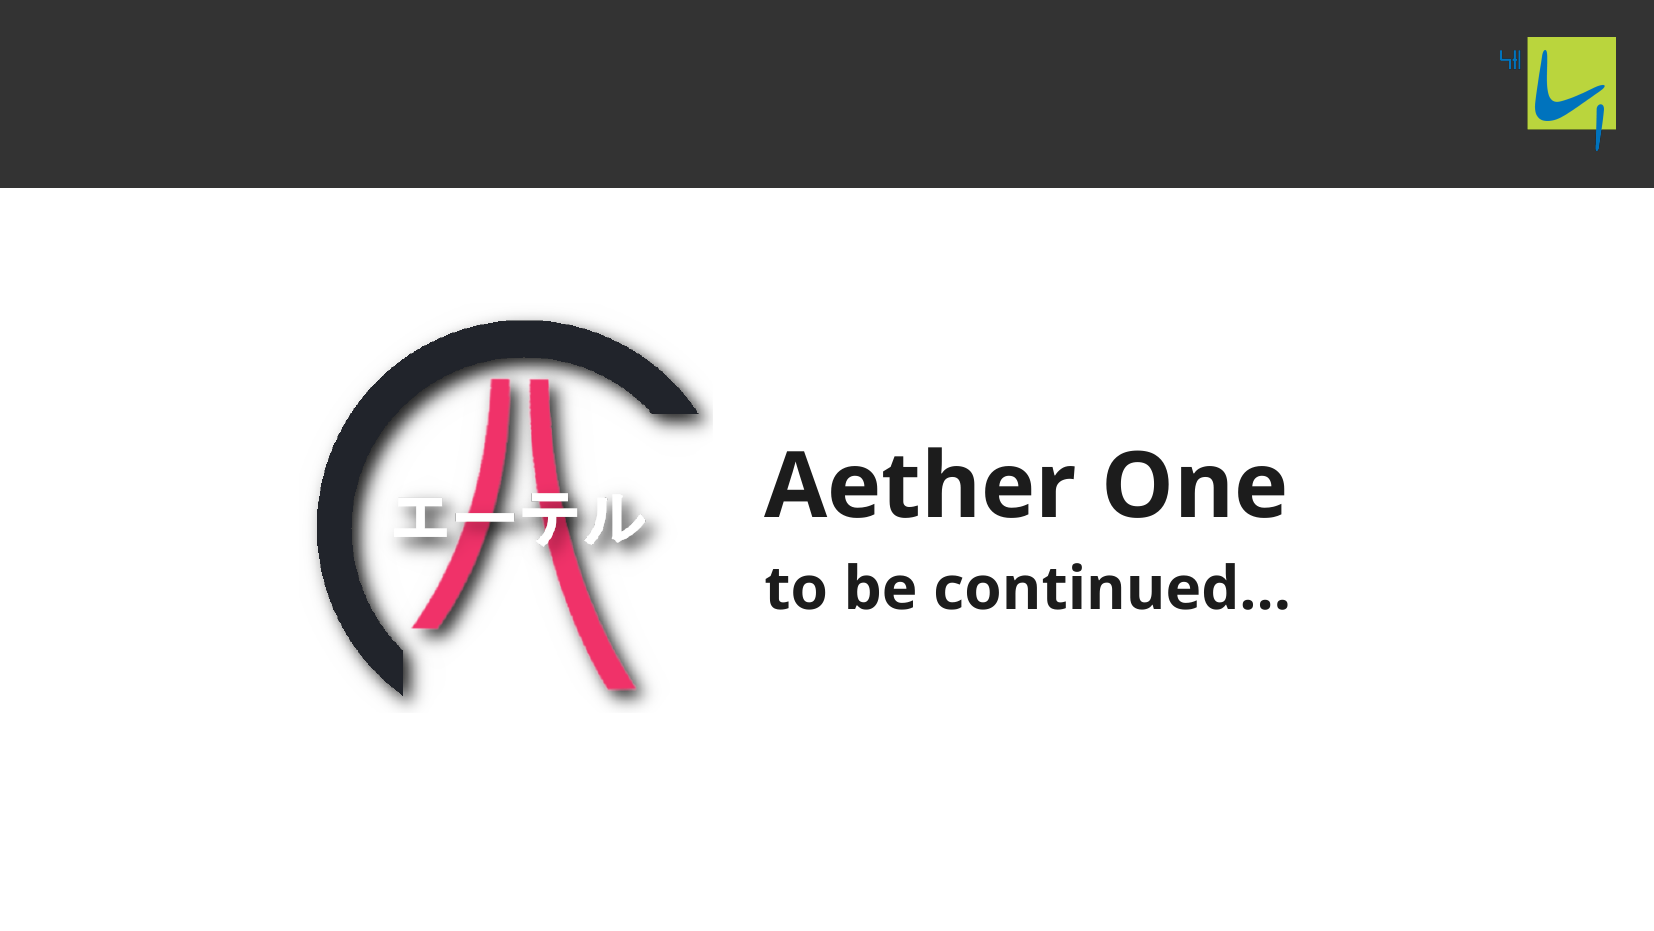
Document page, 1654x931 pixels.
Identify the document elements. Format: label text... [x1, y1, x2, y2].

picture [1500, 37, 1616, 151]
picture [299, 299, 713, 713]
title Aether One to be continued... [764, 439, 1613, 607]
text_box [0, 0, 1654, 188]
